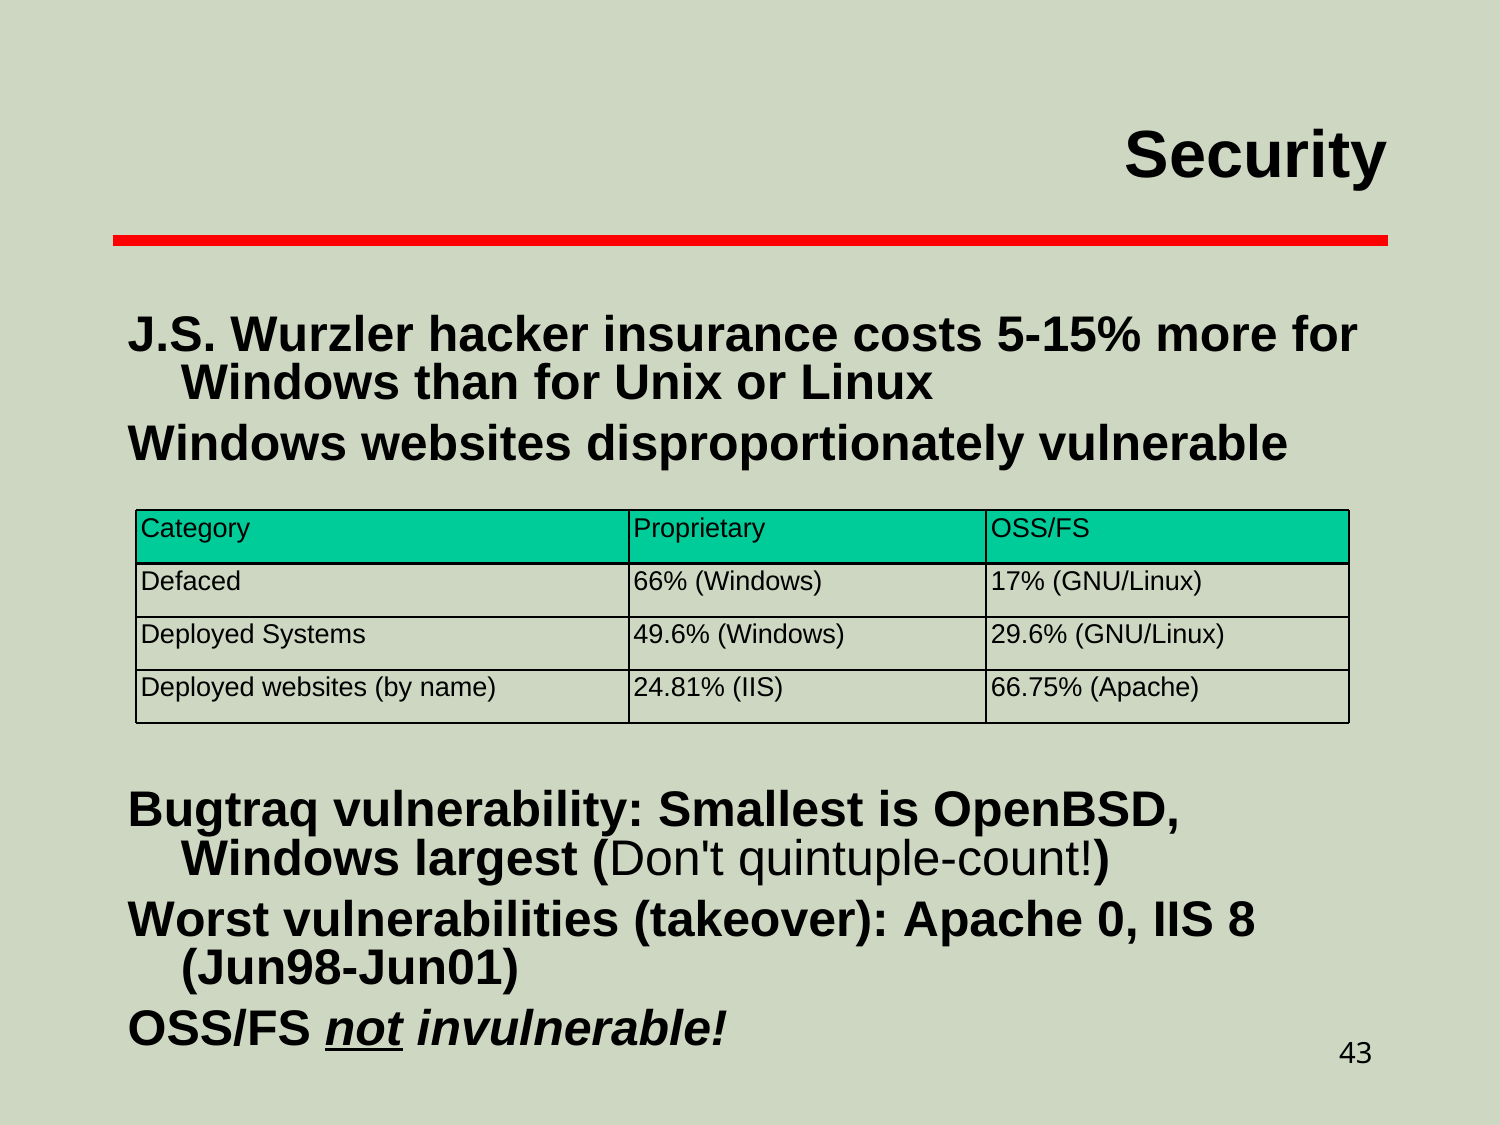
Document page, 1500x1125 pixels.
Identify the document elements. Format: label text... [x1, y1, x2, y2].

text_box 29.6% (GNU/Linux) [987, 618, 1348, 669]
text_box Defaced [137, 565, 628, 616]
text_box Deployed Systems [137, 618, 628, 669]
text_box OSS/FS [987, 511, 1348, 562]
title Security [337, 85, 1388, 224]
text_box 66.75% (Apache) [987, 671, 1348, 722]
text_box 17% (GNU/Linux) [987, 565, 1348, 616]
text_box 66% (Windows) [630, 565, 985, 616]
text_box Proprietary [630, 511, 985, 562]
text_box Category [137, 511, 628, 562]
text_box Deployed websites (by name) [137, 671, 628, 722]
text_box 49.6% (Windows) [630, 618, 985, 669]
text_box 24.81% (IIS) [630, 671, 985, 722]
list J.S. Wurzler hacker insurance costs 5-15% more for Windows than for Unix or Linux Windows websites disproportionately vulnerable Bugtraq vulnerability: Smallest is OpenBSD, Windows largest (Don't quintuple-count!) Worst vulnerabilities (takeover): Apache 0, IIS 8 (Jun98-Jun01) OSS/FS not invulnerable! [110, 312, 1391, 1103]
